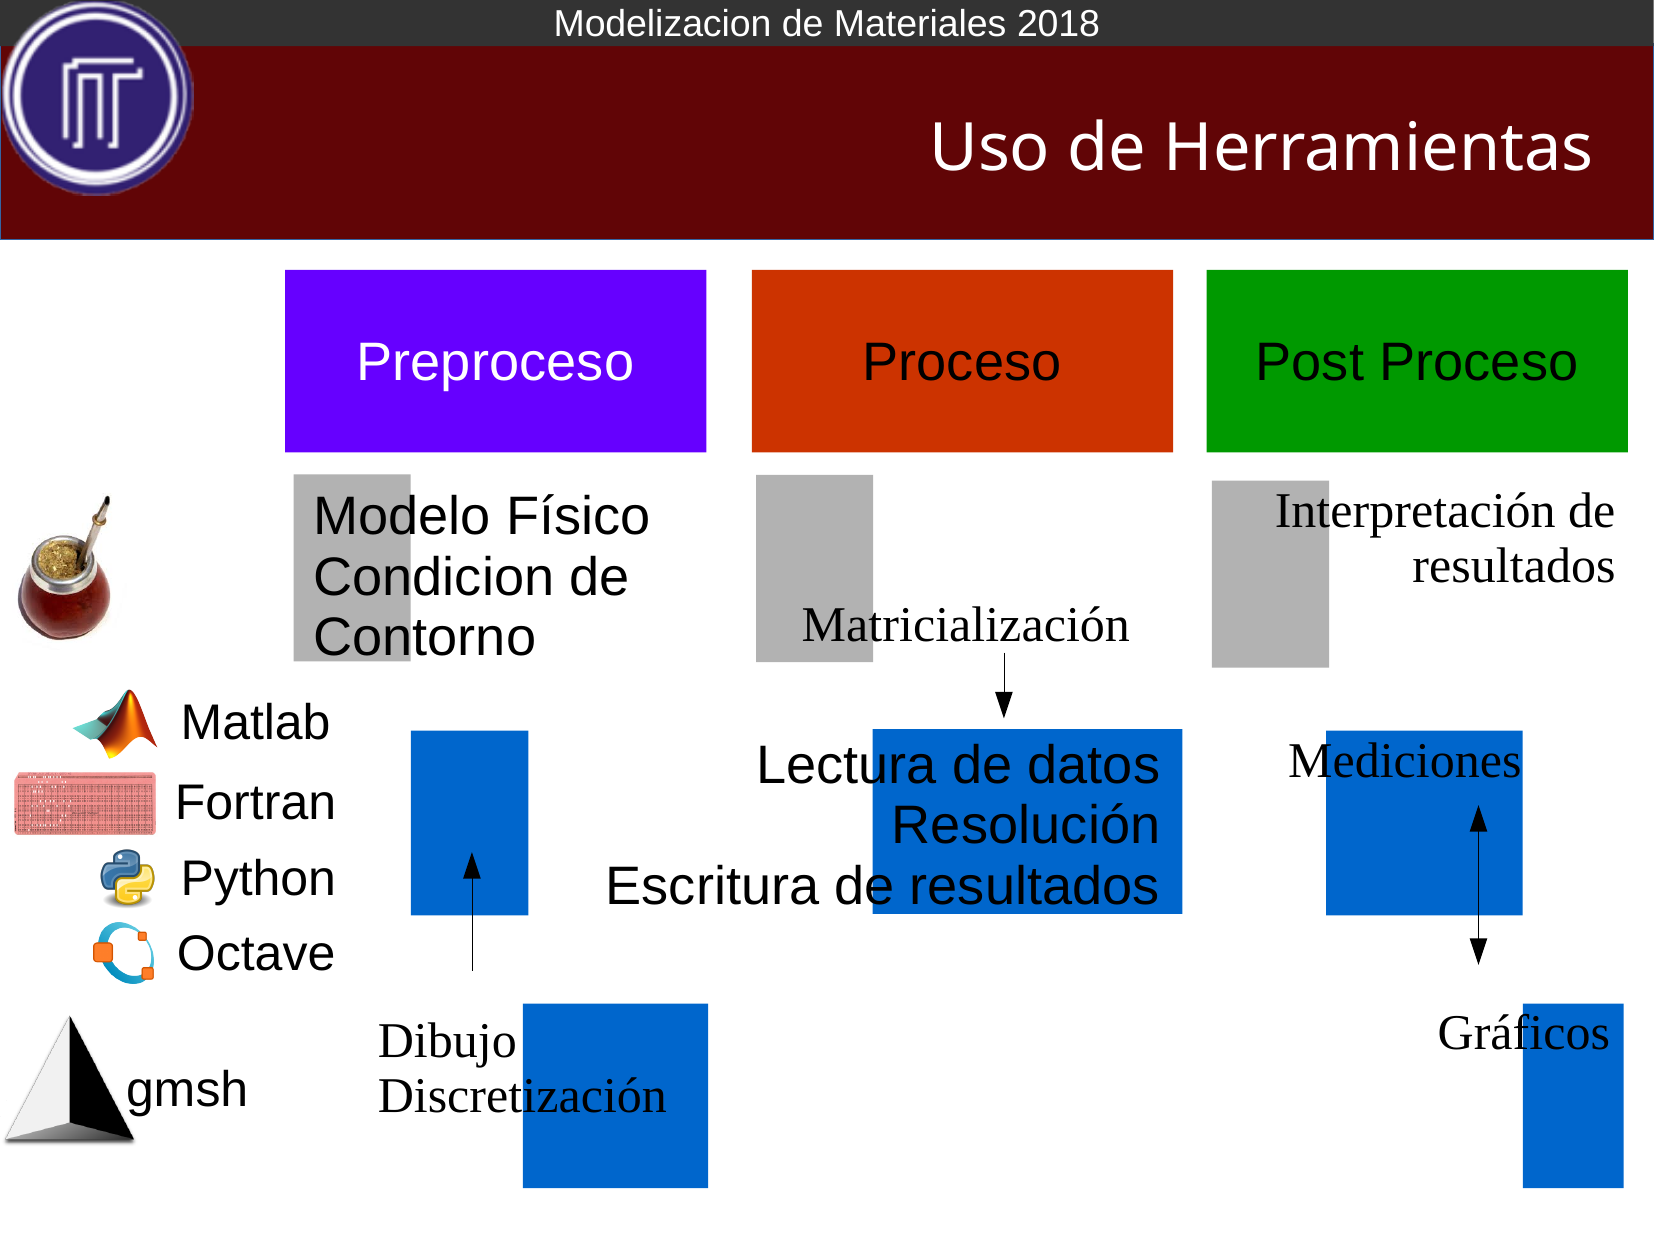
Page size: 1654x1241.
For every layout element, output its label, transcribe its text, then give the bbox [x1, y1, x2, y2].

text_box [756, 474, 874, 663]
text_box [522, 1003, 709, 1012]
picture [97, 848, 158, 910]
text_box [1326, 730, 1523, 916]
text_box Interpretación de resultados [1194, 483, 1616, 595]
text_box gmsh [111, 1053, 283, 1124]
text_box [1211, 595, 1330, 668]
text_box Python [165, 843, 366, 915]
text_box Fortran [160, 766, 378, 838]
text_box Mediciones [1274, 733, 1522, 790]
text_box Gráficos [1096, 1005, 1611, 1062]
text_box Post Proceso [1206, 269, 1628, 453]
picture [72, 689, 158, 759]
text_box [1522, 1003, 1624, 1189]
picture [0, 1002, 147, 1156]
picture [93, 922, 154, 984]
text_box Proceso [751, 269, 1174, 453]
title Uso de Herramientas [41, 70, 1654, 218]
text_box Matlab [165, 687, 385, 758]
text_box Lectura de datos Resolución Escritura de resultados [531, 726, 1176, 983]
text_box Octave [162, 917, 361, 989]
text_box [410, 730, 529, 916]
text_box [1176, 729, 1183, 914]
text_box Preproceso [285, 269, 707, 453]
text_box Dibujo Discretización [377, 1012, 739, 1181]
picture [12, 483, 129, 650]
picture [0, 0, 194, 196]
text_box [293, 474, 411, 662]
text_box Matricialización [786, 596, 1146, 653]
text_box [522, 1181, 709, 1189]
text_box Modelo Físico Condicion de Contorno [298, 478, 757, 675]
picture [12, 770, 158, 837]
